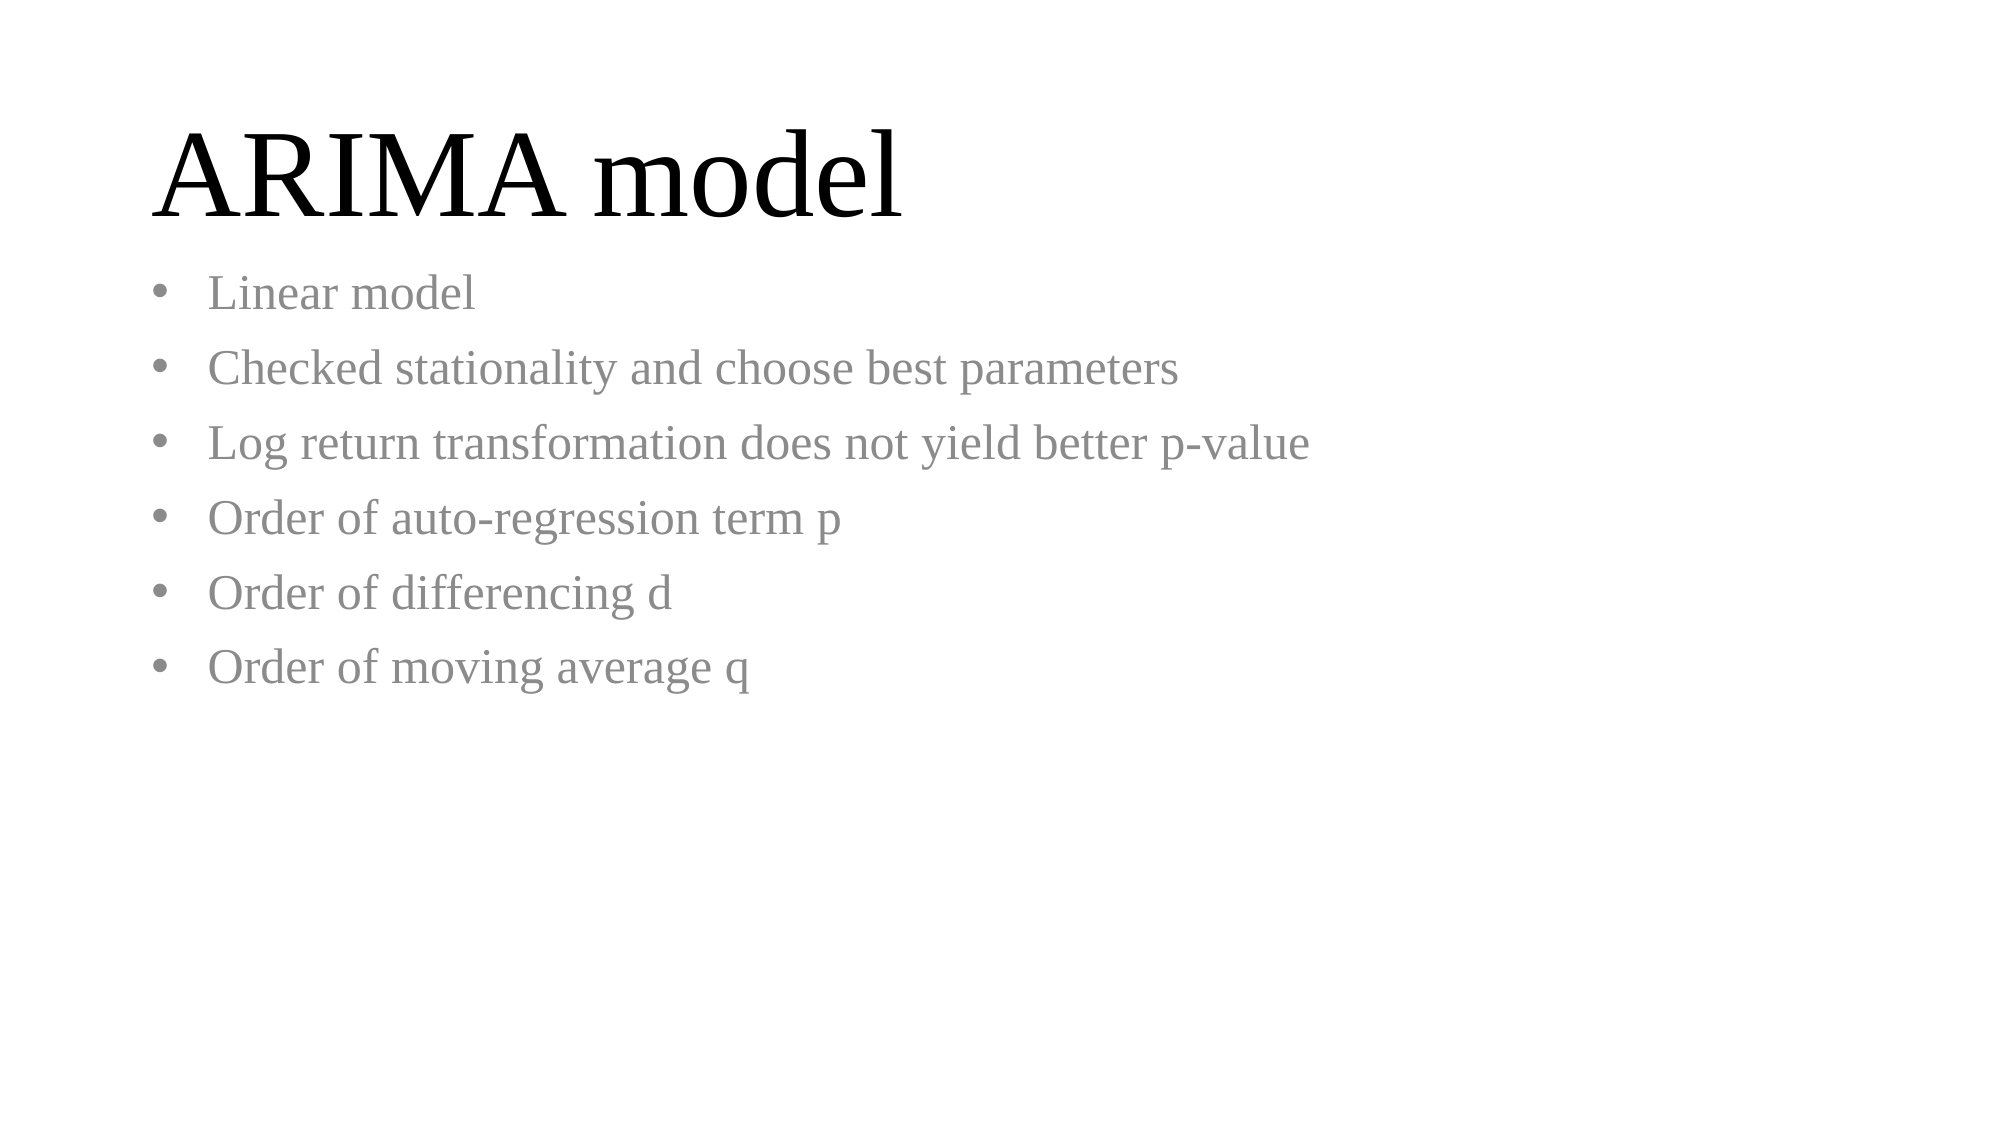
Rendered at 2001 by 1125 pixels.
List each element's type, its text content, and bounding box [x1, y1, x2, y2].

title ARIMA model [136, 68, 1862, 252]
list Linear model Checked stationality and choose best parameters Log return transformation does not yield better p-value Order of auto-regression term p Order of differencing d Order of moving average q [136, 259, 1862, 999]
